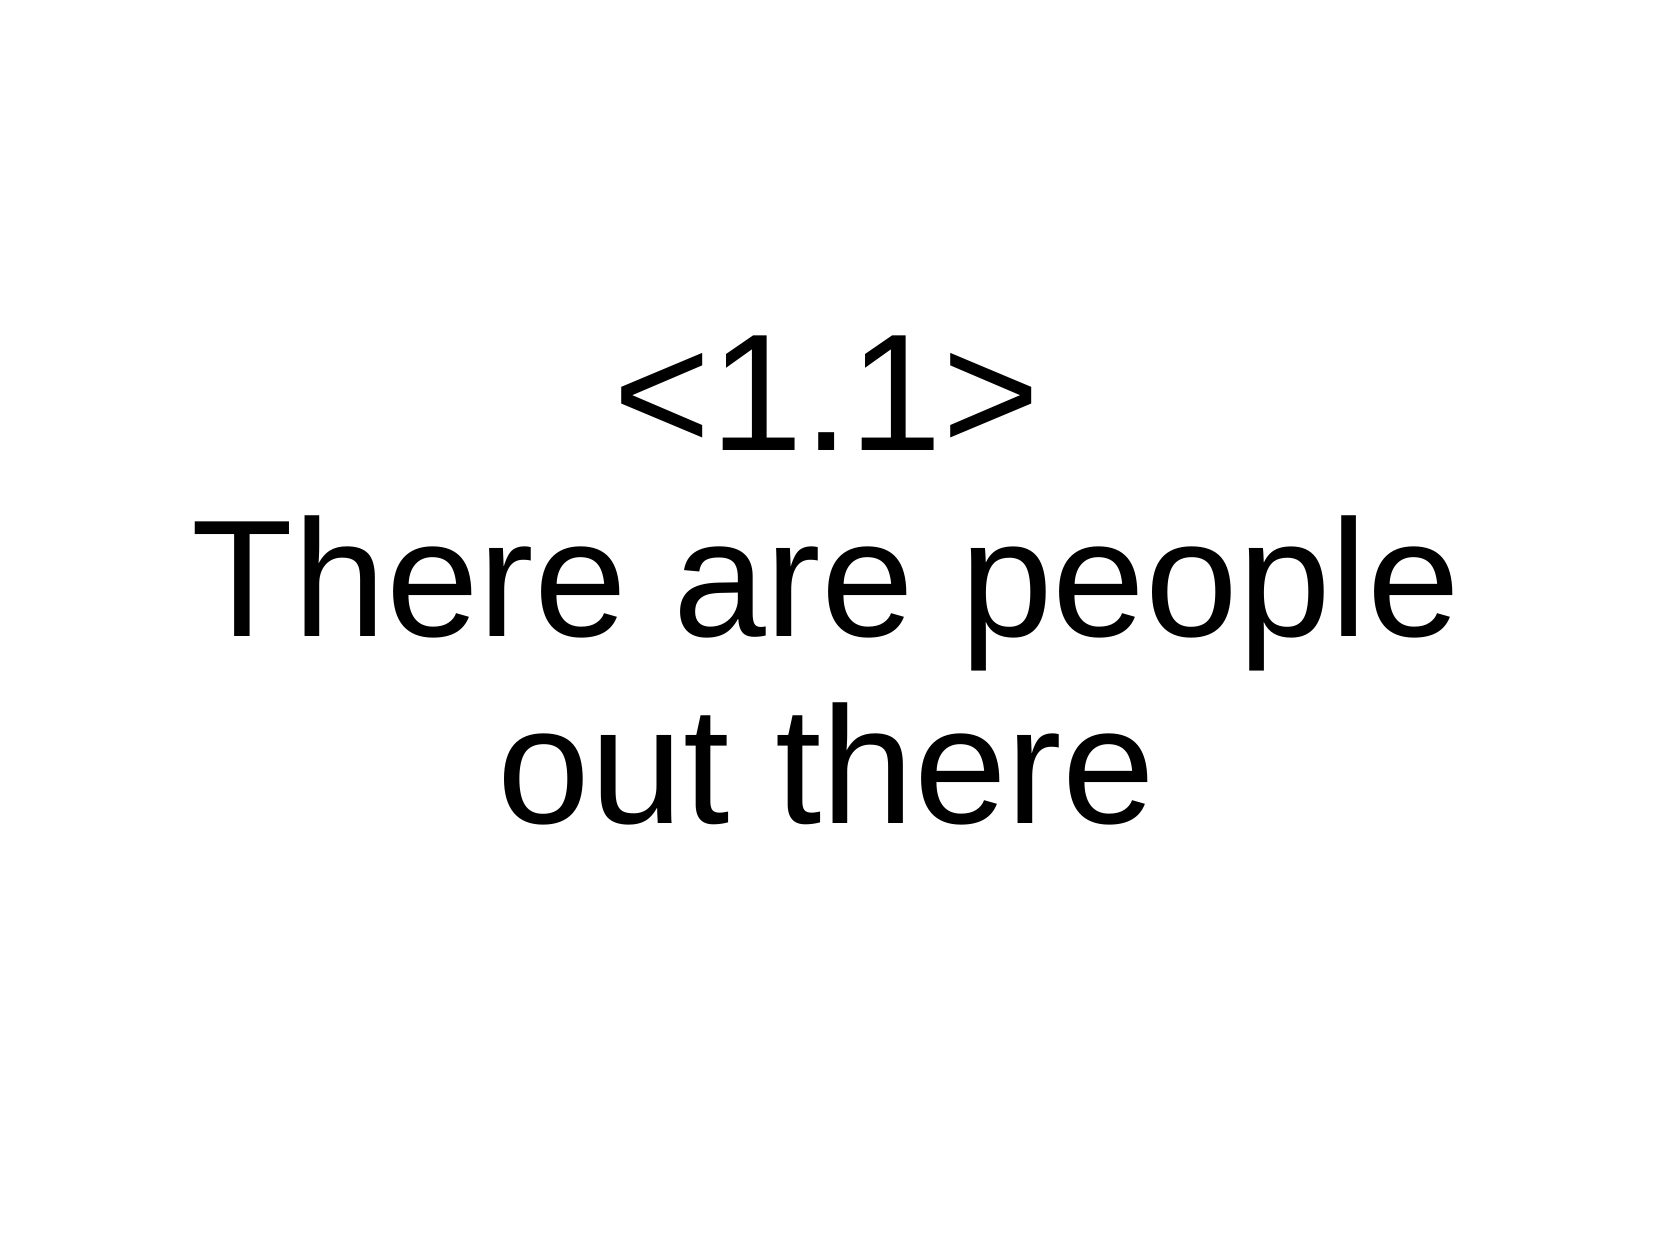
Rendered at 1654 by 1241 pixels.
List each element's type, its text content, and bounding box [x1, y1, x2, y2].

subtitle <1.1> There are people out there [82, 56, 1571, 1102]
